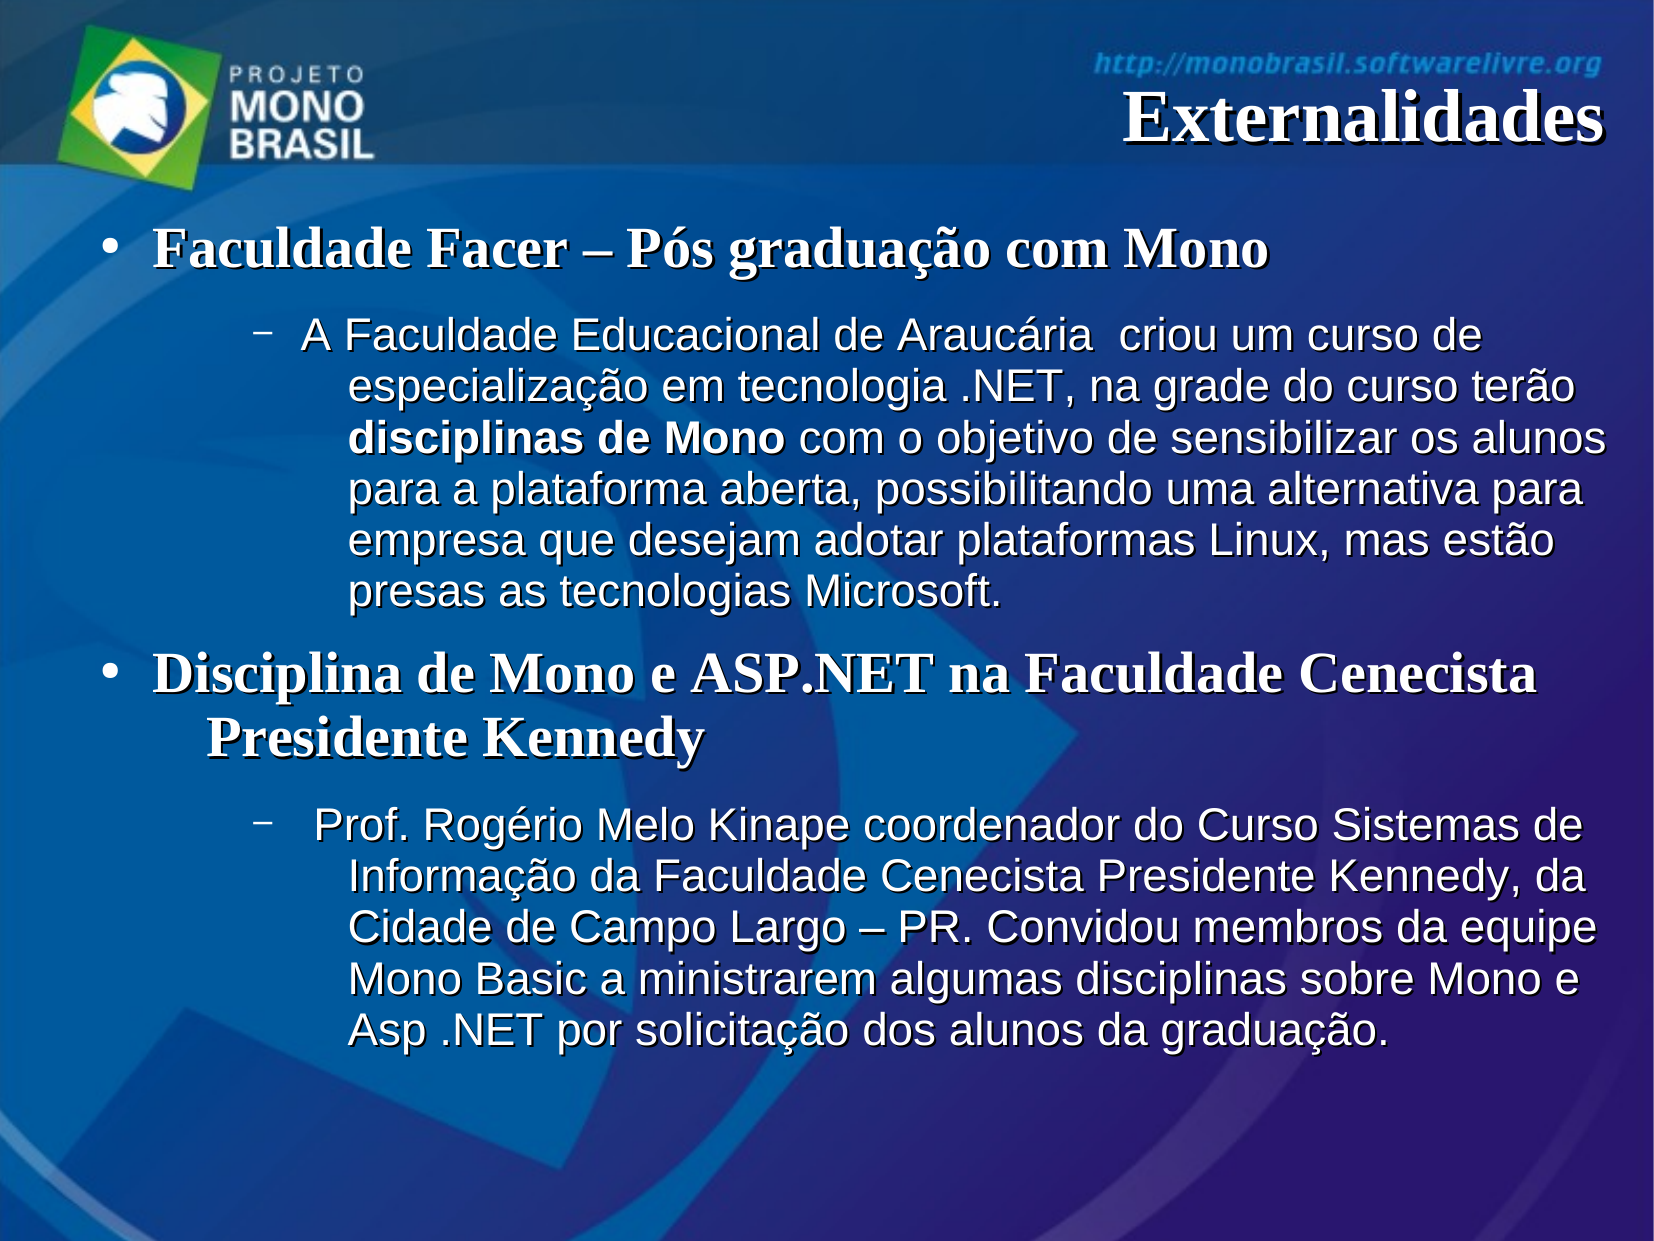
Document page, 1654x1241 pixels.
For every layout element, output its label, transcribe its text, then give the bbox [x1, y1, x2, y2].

picture [0, 0, 1654, 1241]
list Faculdade Facer – Pós graduação com Mono A Faculdade Educacional de Araucária criou um curso de especialização em tecnologia .NET, na grade do curso terão disciplinas de Mono com o objetivo de sensibilizar os alunos para a plataforma aberta, possibilitando uma alternativa para empresa que desejam adotar plataformas Linux, mas estão presas as tecnologias Microsoft. Disciplina de Mono e ASP.NET na Faculdade Cenecista Presidente Kennedy Prof. Rogério Melo Kinape coordenador do Curso Sistemas de Informação da Faculdade Cenecista Presidente Kennedy, da Cidade de Campo Largo – PR. Convidou membros da equipe Mono Basic a ministrarem algumas disciplinas sobre Mono e Asp .NET por solicitação dos alunos da graduação. [64, 214, 1627, 1041]
title Externalidades [222, 43, 1606, 191]
